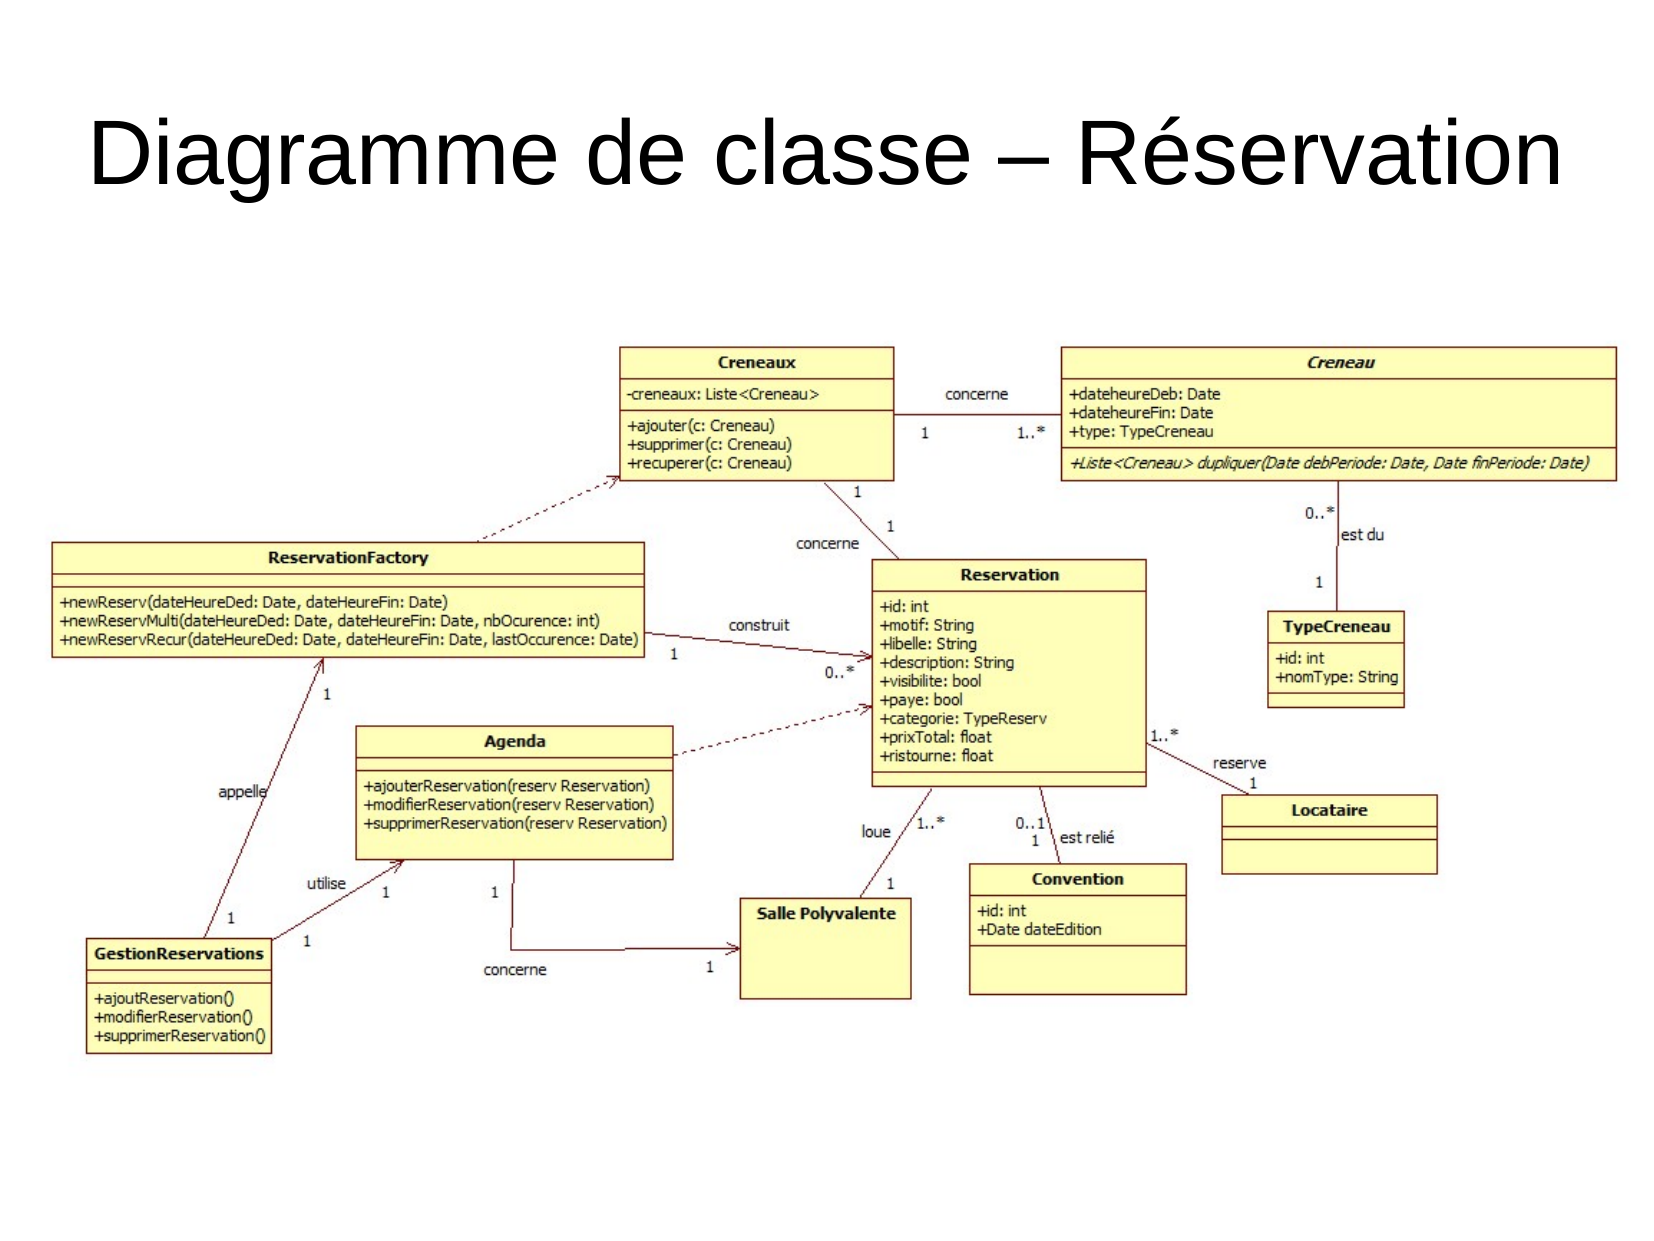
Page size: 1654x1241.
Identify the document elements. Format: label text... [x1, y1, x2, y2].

picture [23, 318, 1646, 1083]
title Diagramme de classe – Réservation [82, 49, 1571, 257]
